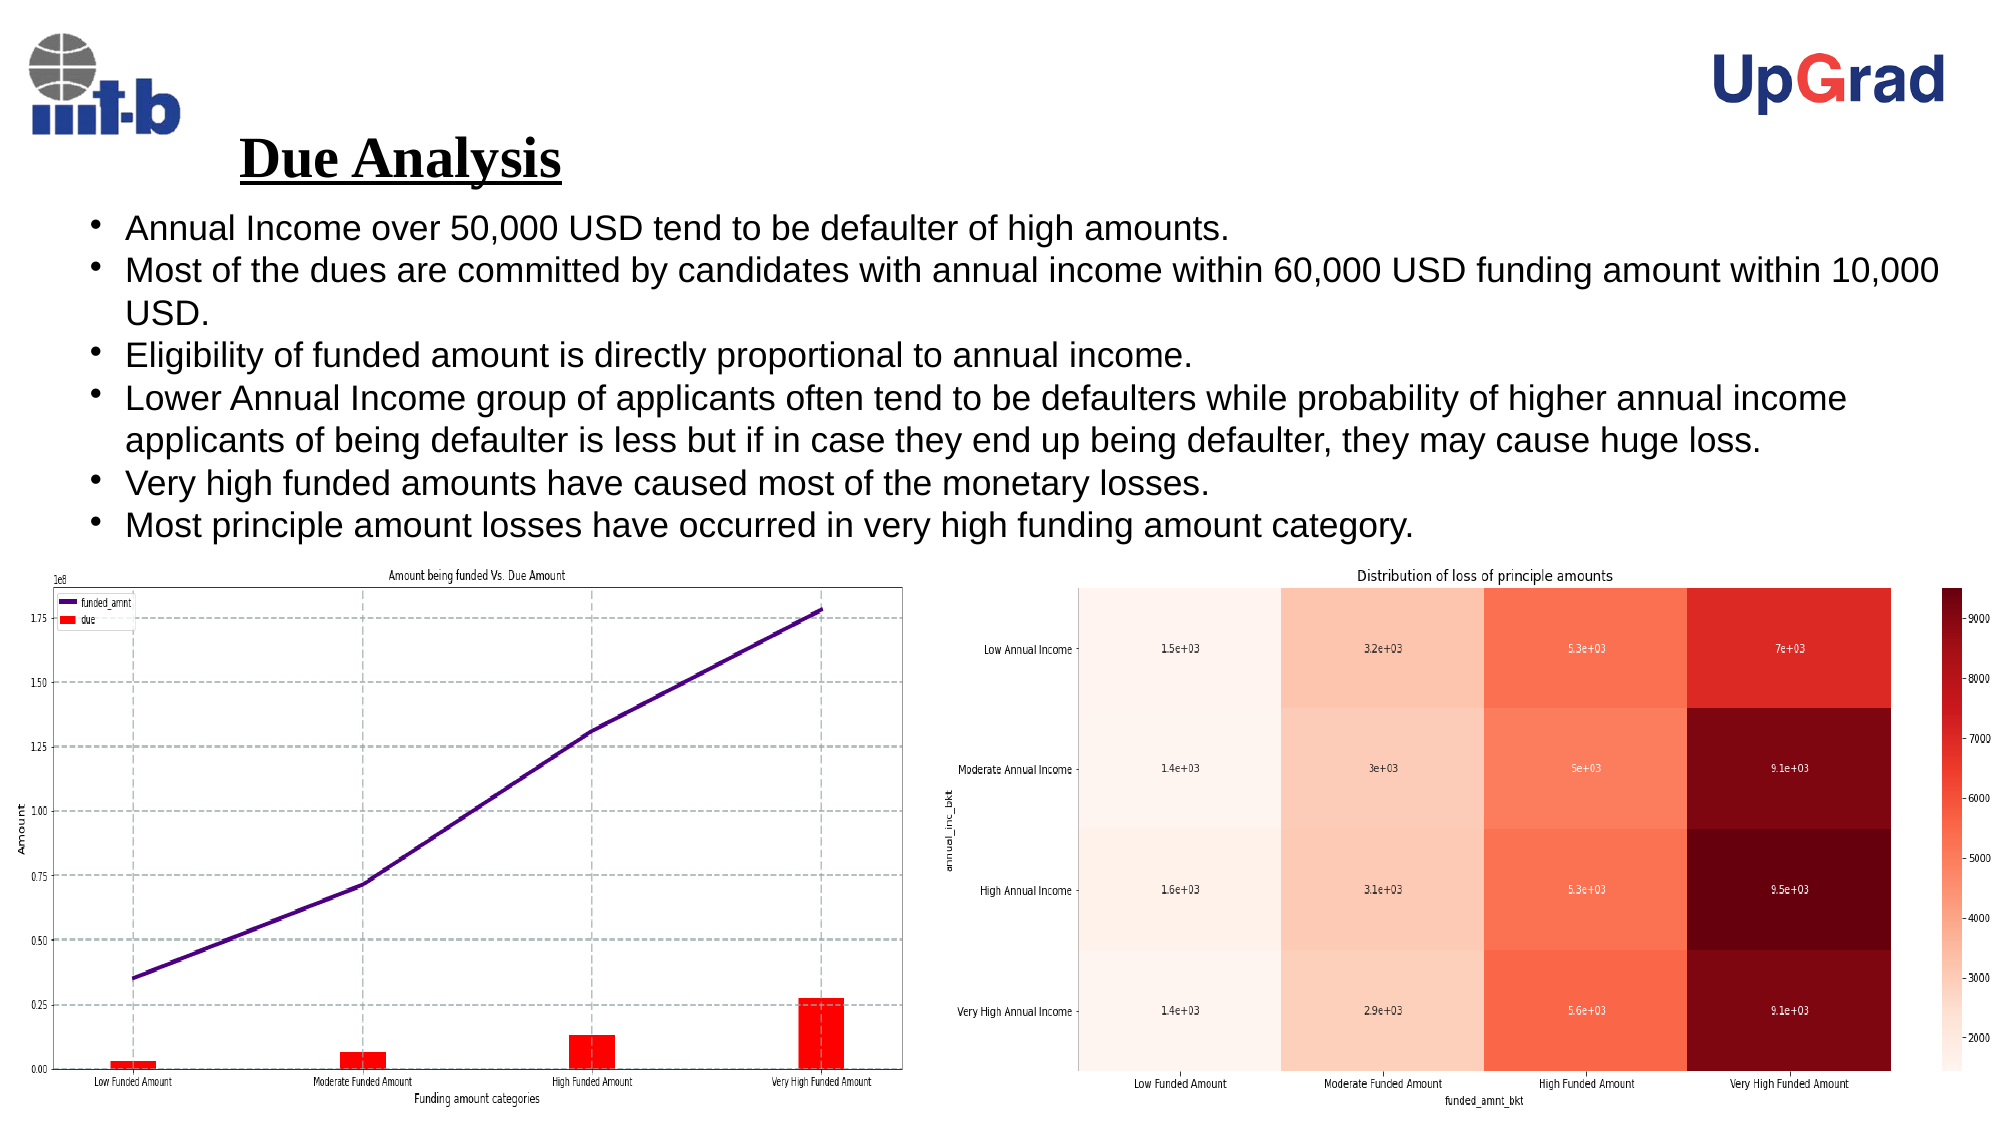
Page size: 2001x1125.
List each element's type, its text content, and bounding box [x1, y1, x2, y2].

picture [937, 633, 1997, 1115]
picture [1714, 53, 1950, 115]
picture [0, 29, 207, 162]
picture [12, 562, 906, 1115]
text_box Due Analysis [204, 81, 1731, 197]
text_box Annual Income over 50,000 USD tend to be defaulter of high amounts. Most of the dues are committed by candidates with annual income within 60,000 USD funding amount within 10,000 USD. Eligibility of funded amount is directly proportional to annual income. Lower Annual Income group of applicants often tend to be defaulters while probability of higher annual income applicants of being defaulter is less but if in case they end up being defaulter, they may cause huge loss. Very high funded amounts have caused most of the monetary losses. Most principle amount losses have occurred in very high funding amount category. [74, 197, 2000, 633]
